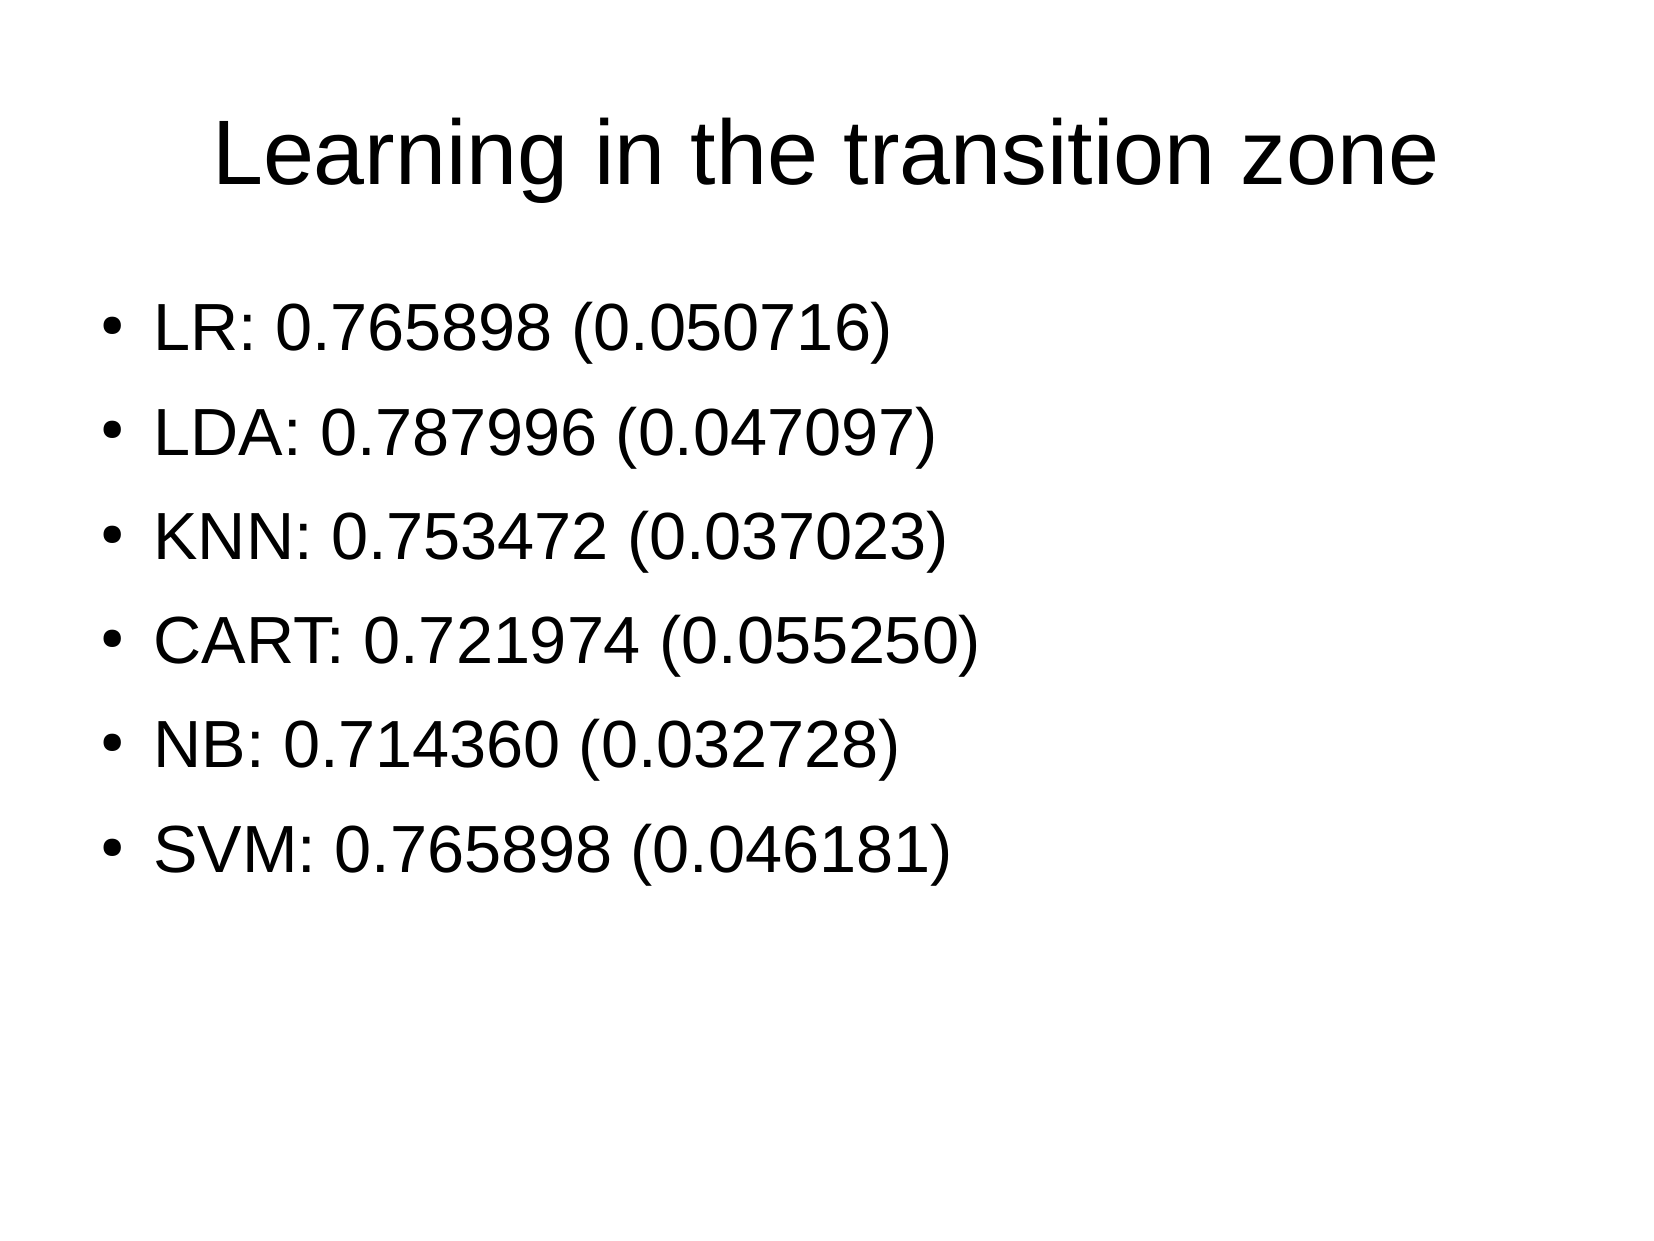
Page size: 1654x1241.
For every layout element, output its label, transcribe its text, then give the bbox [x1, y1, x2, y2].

title Learning in the transition zone [82, 49, 1571, 257]
list LR: 0.765898 (0.050716) LDA: 0.787996 (0.047097) KNN: 0.753472 (0.037023) CART: 0.721974 (0.055250) NB: 0.714360 (0.032728) SVM: 0.765898 (0.046181) [82, 290, 1571, 1010]
